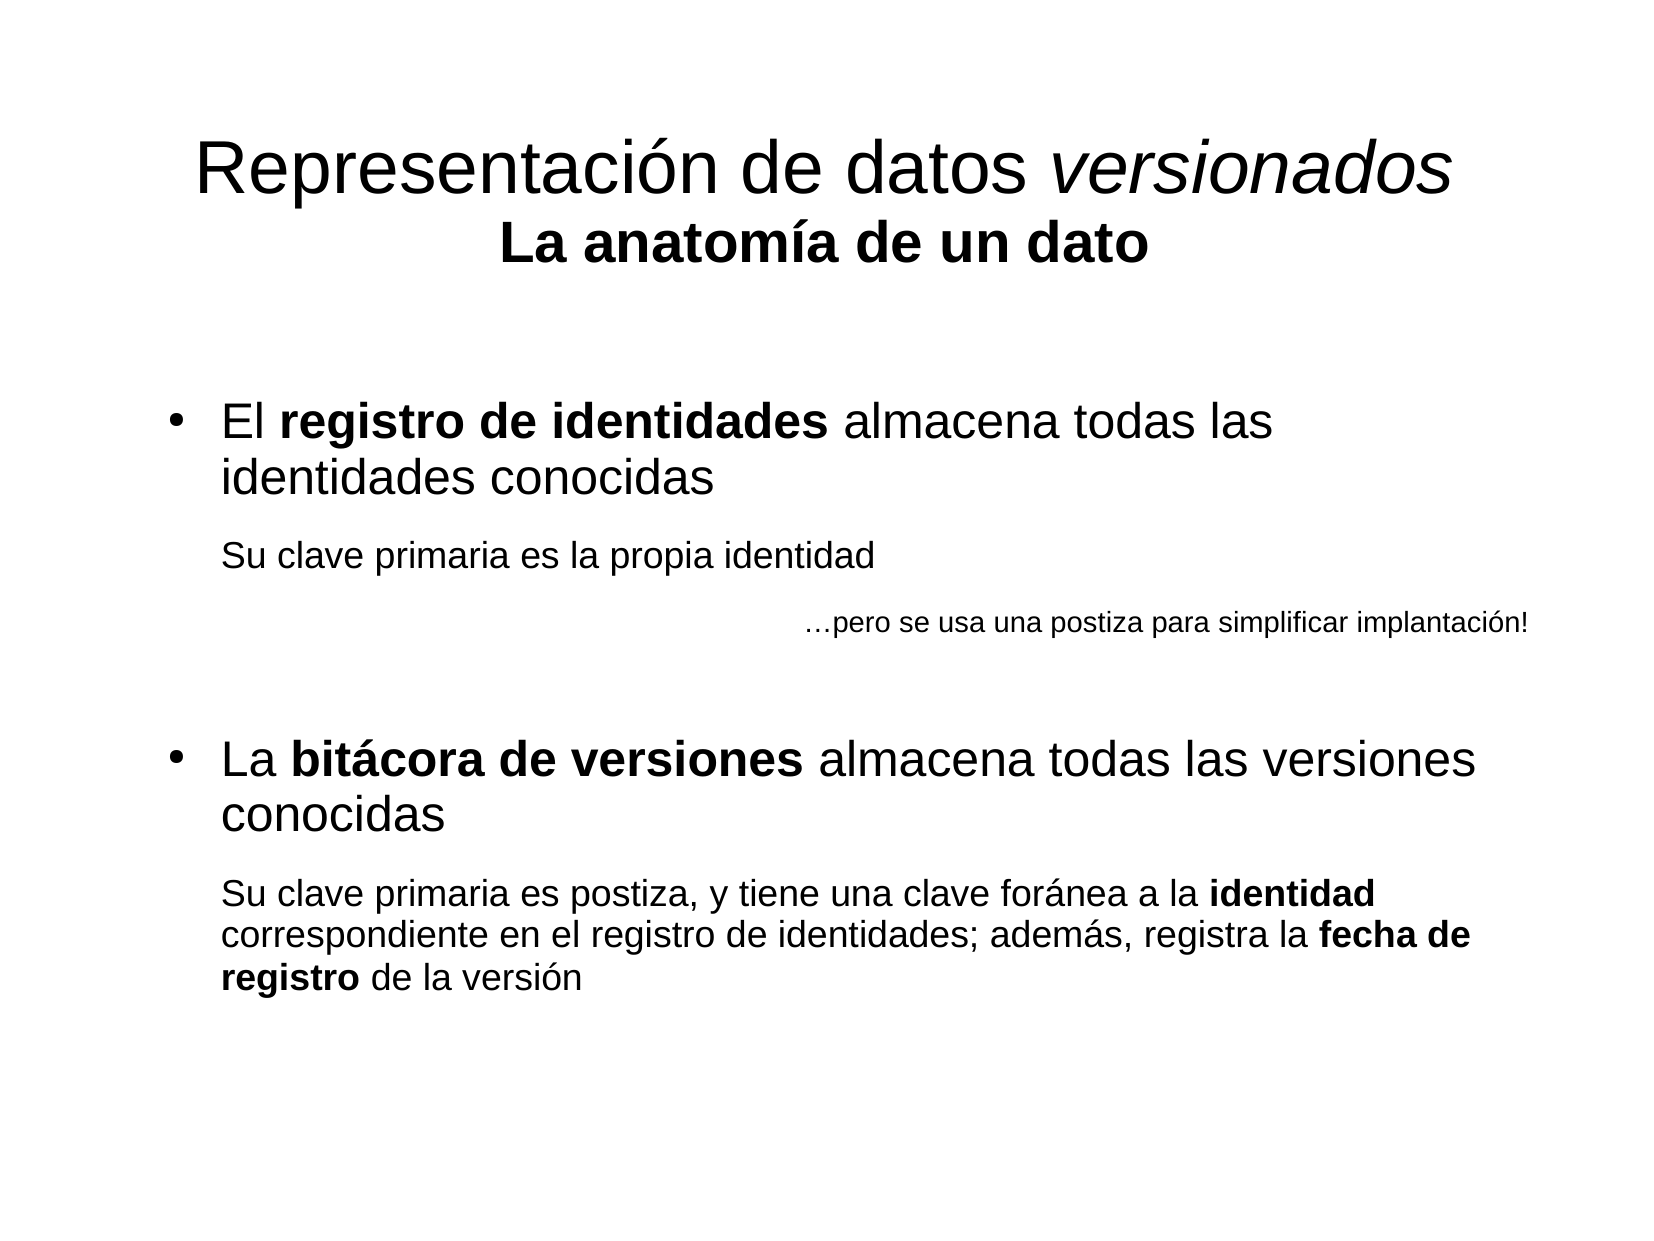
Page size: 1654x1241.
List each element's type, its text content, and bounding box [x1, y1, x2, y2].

list El registro de identidades almacena todas las identidades conocidas Su clave primaria es la propia identidad …pero se usa una postiza para simplificar implantación! La bitácora de versiones almacena todas las versiones conocidas Su clave primaria es postiza, y tiene una clave foránea a la identidad correspondiente en el registro de identidades; además, registra la fecha de registro de la versión [150, 303, 1531, 1141]
title Representación de datos versionados La anatomía de un dato [80, 96, 1569, 304]
